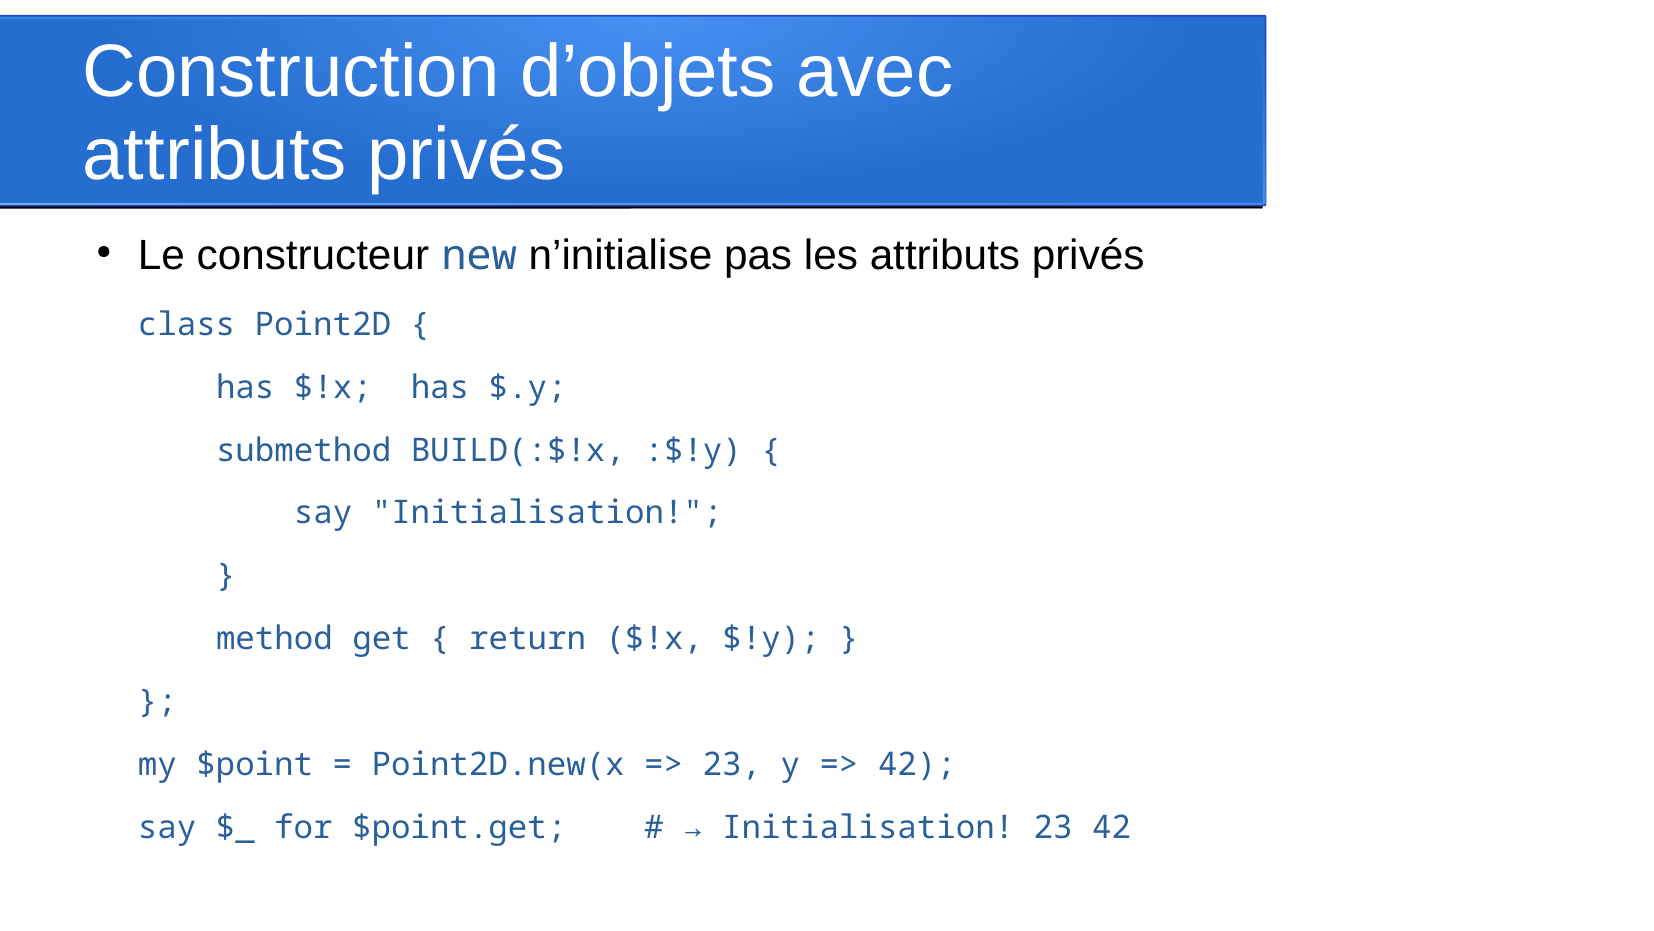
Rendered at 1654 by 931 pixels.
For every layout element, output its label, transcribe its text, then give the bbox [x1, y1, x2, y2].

picture [0, 13, 1270, 212]
title Construction d’objets avec attributs privés [82, 29, 1235, 196]
list Le constructeur new n’initialise pas les attributs privés class Point2D { has $!x; has $.y; submethod BUILD(:$!x, :$!y) { say "Initialisation!"; } method get { return ($!x, $!y); } }; my $point = Point2D.new(x => 23, y => 42); say $_ for $point.get; # → Initialisation! 23 42 [82, 224, 1571, 851]
